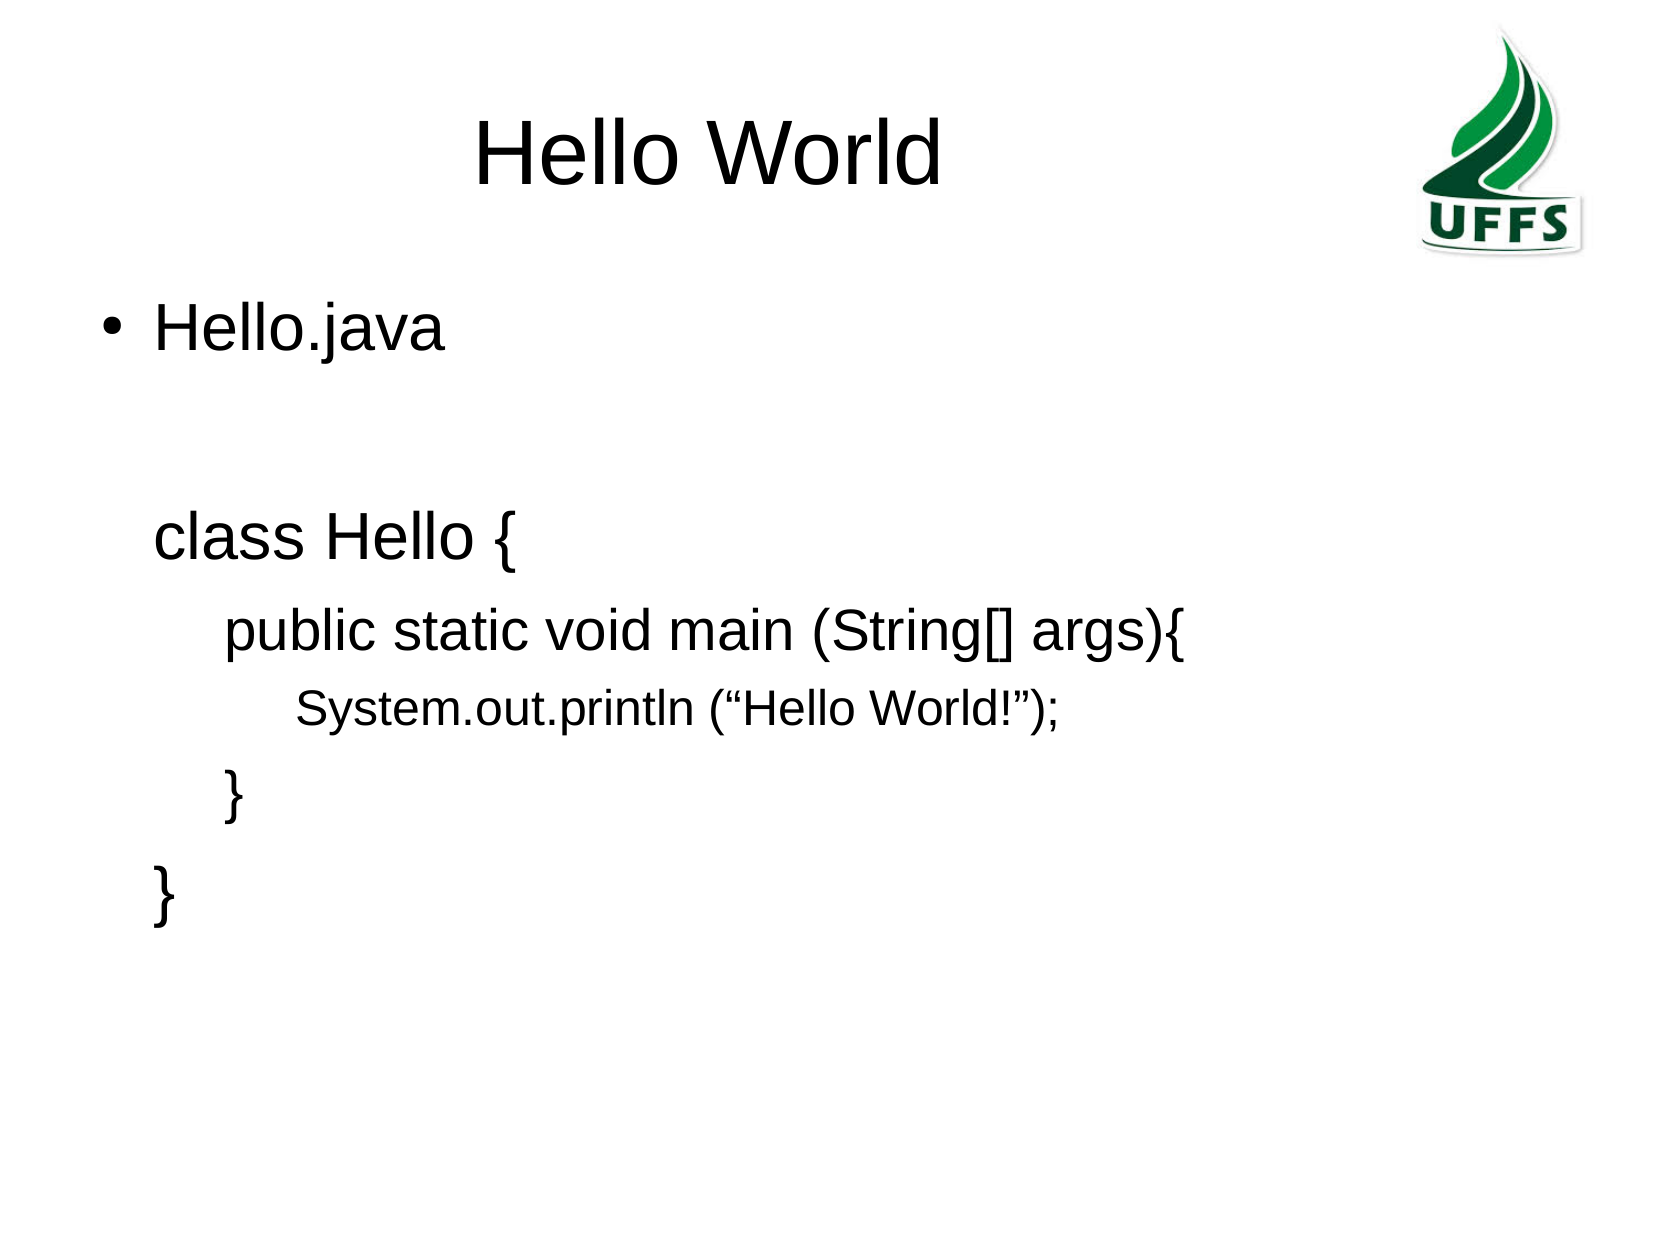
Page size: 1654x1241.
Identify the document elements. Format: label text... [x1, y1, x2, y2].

title Hello World [82, 49, 1335, 257]
picture [1381, 20, 1624, 272]
list Hello.java class Hello { public static void main (String[] args){ System.out.println (“Hello World!”); } } [82, 290, 1571, 1170]
